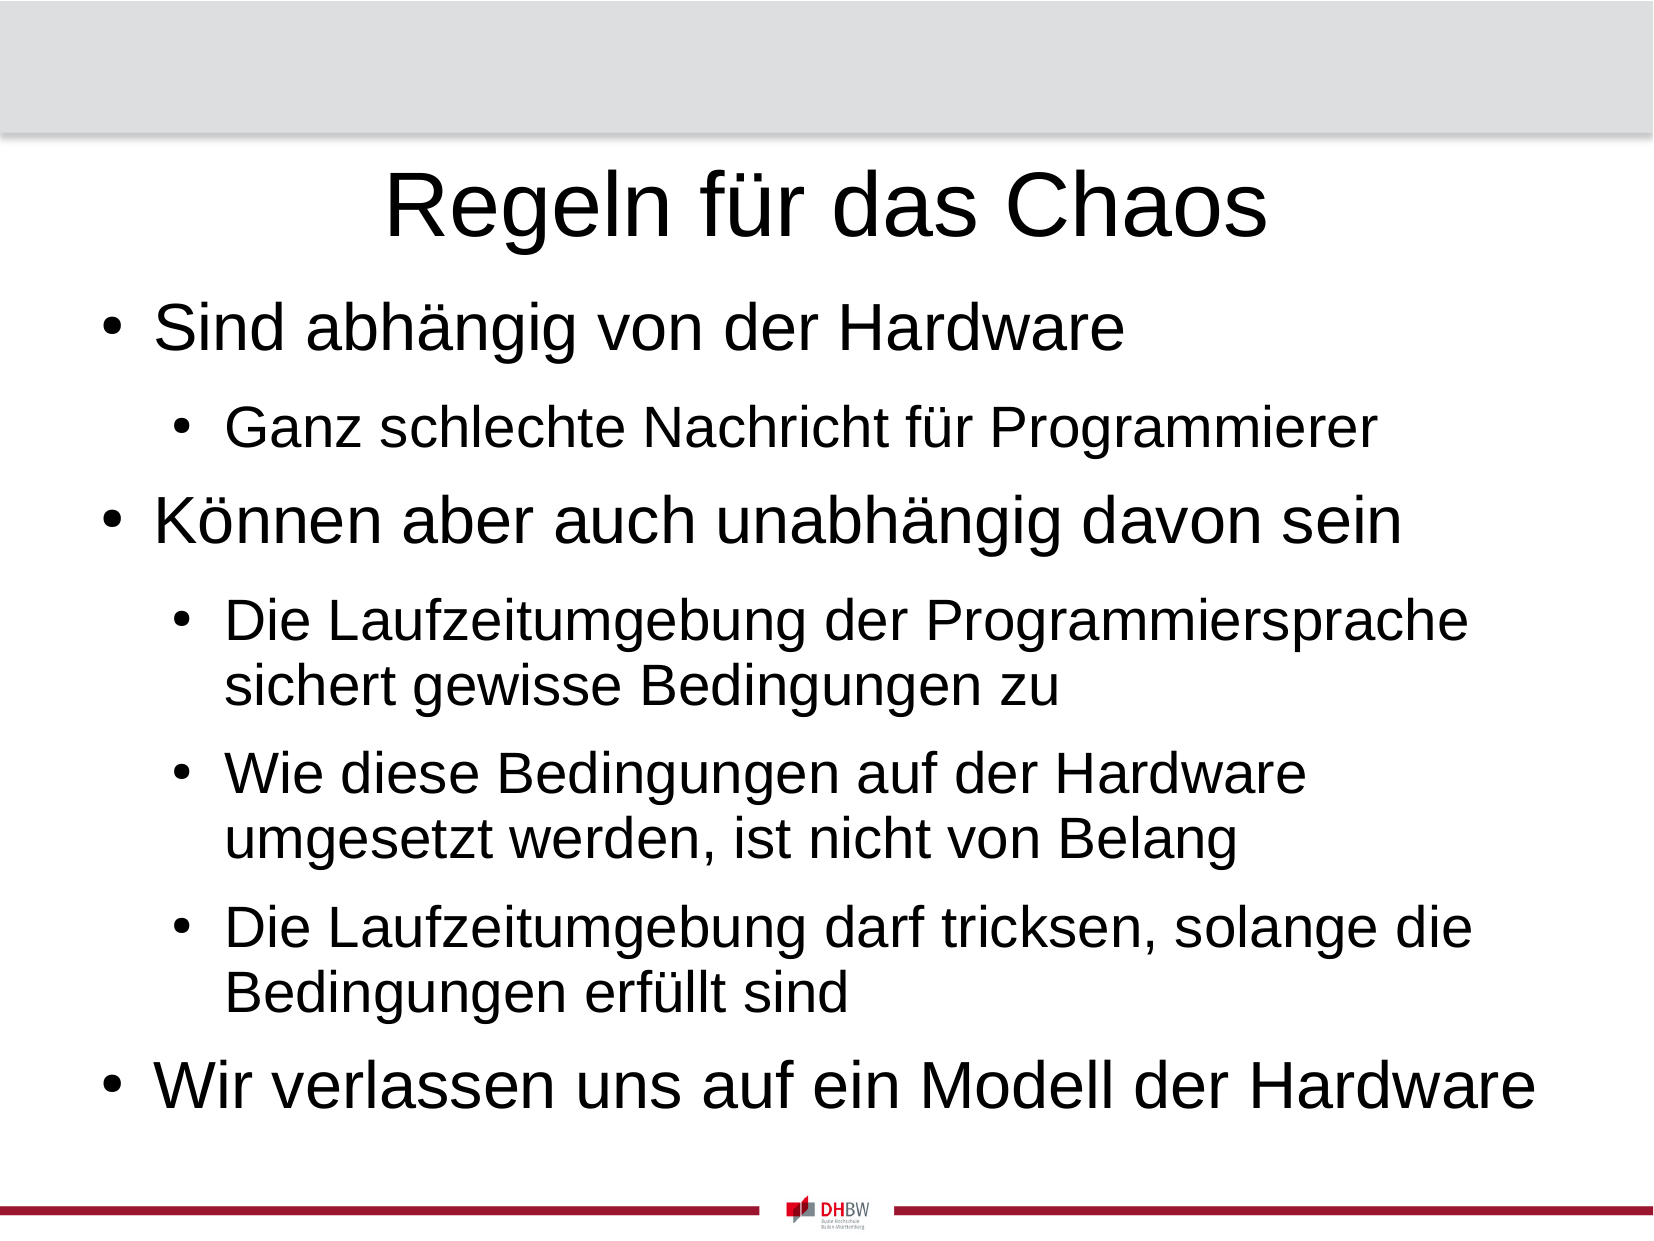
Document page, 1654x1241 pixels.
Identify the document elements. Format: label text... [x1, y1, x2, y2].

picture [0, 1, 1654, 1237]
title Regeln für das Chaos [82, 49, 1571, 257]
list Sind abhängig von der Hardware Ganz schlechte Nachricht für Programmierer Können aber auch unabhängig davon sein Die Laufzeitumgebung der Programmiersprache sichert gewisse Bedingungen zu Wie diese Bedingungen auf der Hardware umgesetzt werden, ist nicht von Belang Die Laufzeitumgebung darf tricksen, solange die Bedingungen erfüllt sind Wir verlassen uns auf ein Modell der Hardware [82, 290, 1571, 1122]
